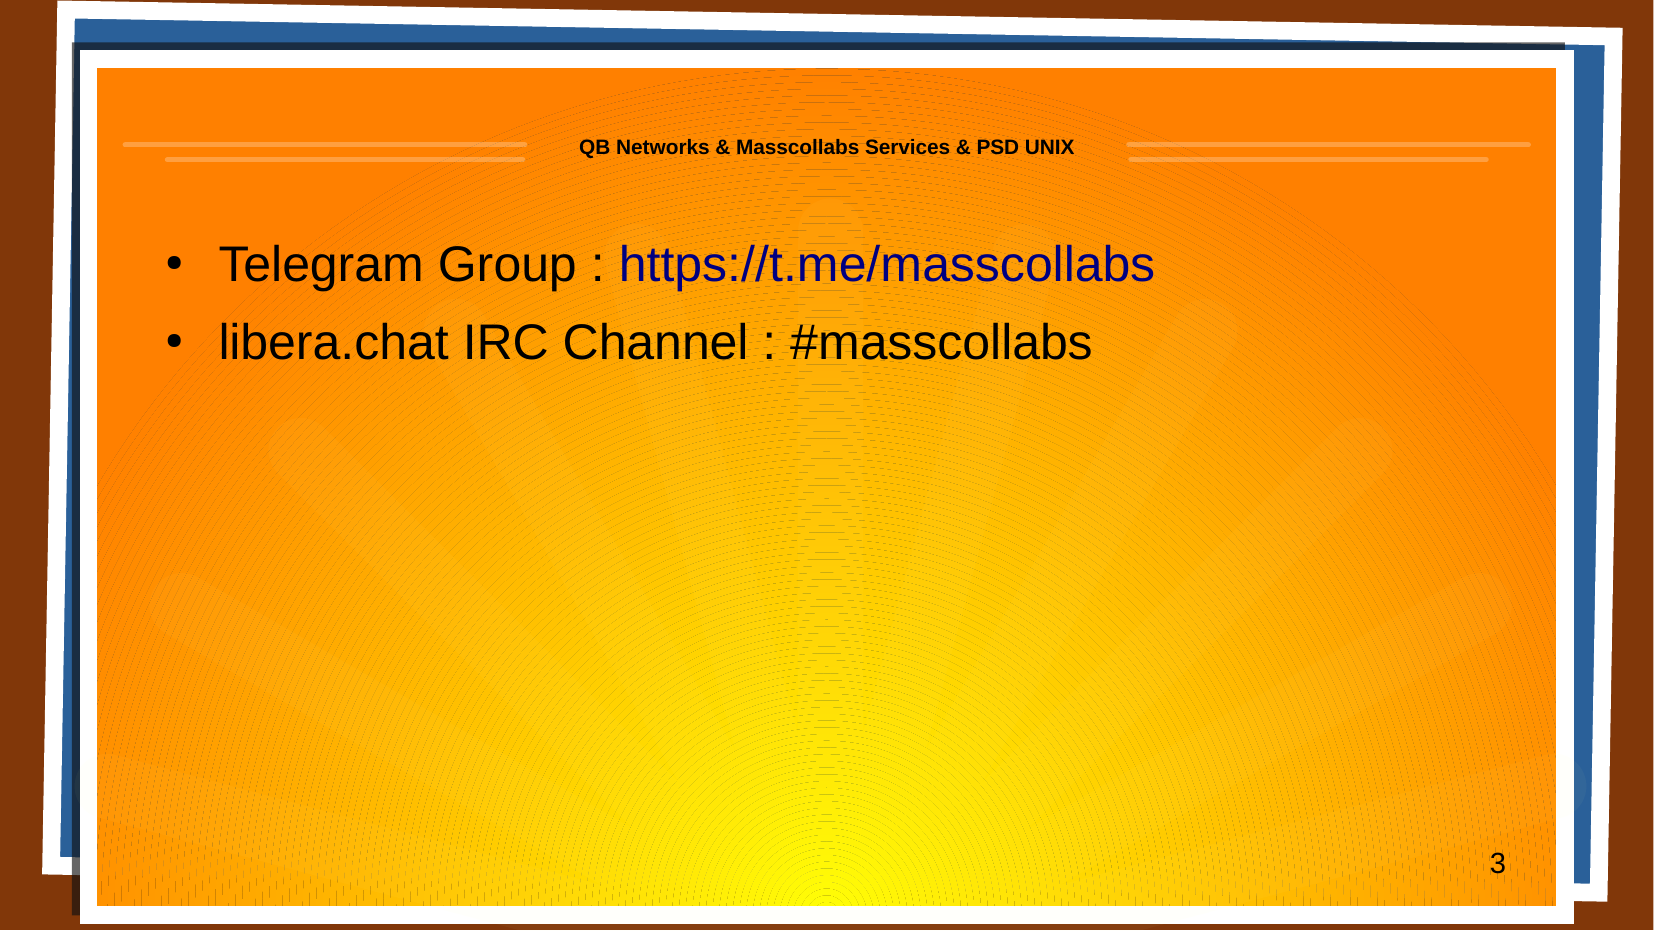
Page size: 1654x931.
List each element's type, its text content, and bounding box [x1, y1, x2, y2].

title QB Networks & Masscollabs Services & PSD UNIX [531, 73, 1123, 222]
list Telegram Group : https://t.me/masscollabs libera.chat IRC Channel : #masscollabs [147, 236, 1506, 827]
